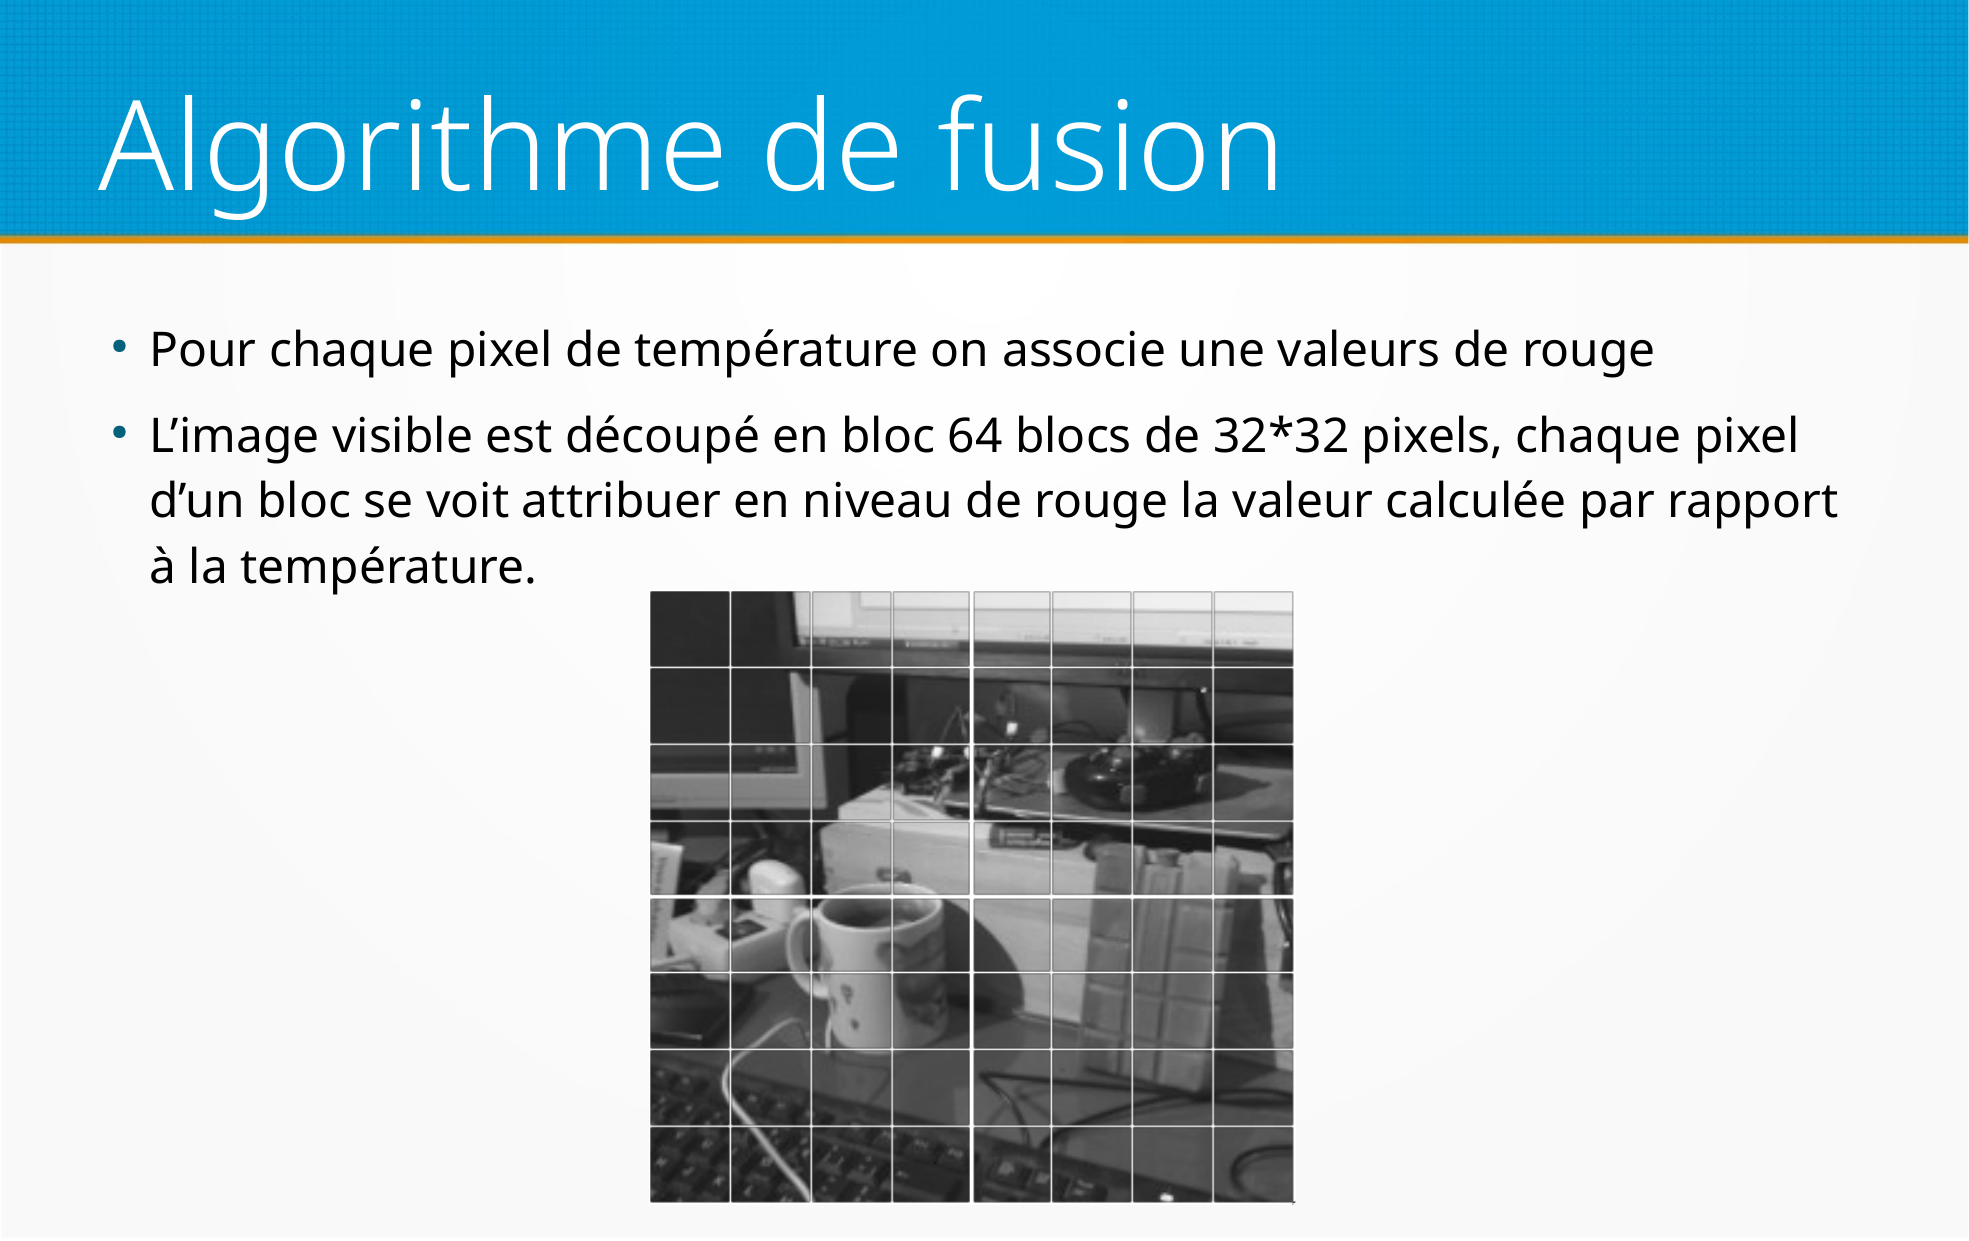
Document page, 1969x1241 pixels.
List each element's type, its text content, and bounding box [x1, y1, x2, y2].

title Algorithme de fusion [98, 19, 1870, 227]
picture [0, 233, 1969, 1241]
list Pour chaque pixel de température on associe une valeurs de rouge L’image visible est découpé en bloc 64 blocs de 32*32 pixels, chaque pixel d’un bloc se voit attribuer en niveau de rouge la valeur calculée par rapport à la température. [98, 315, 1861, 603]
